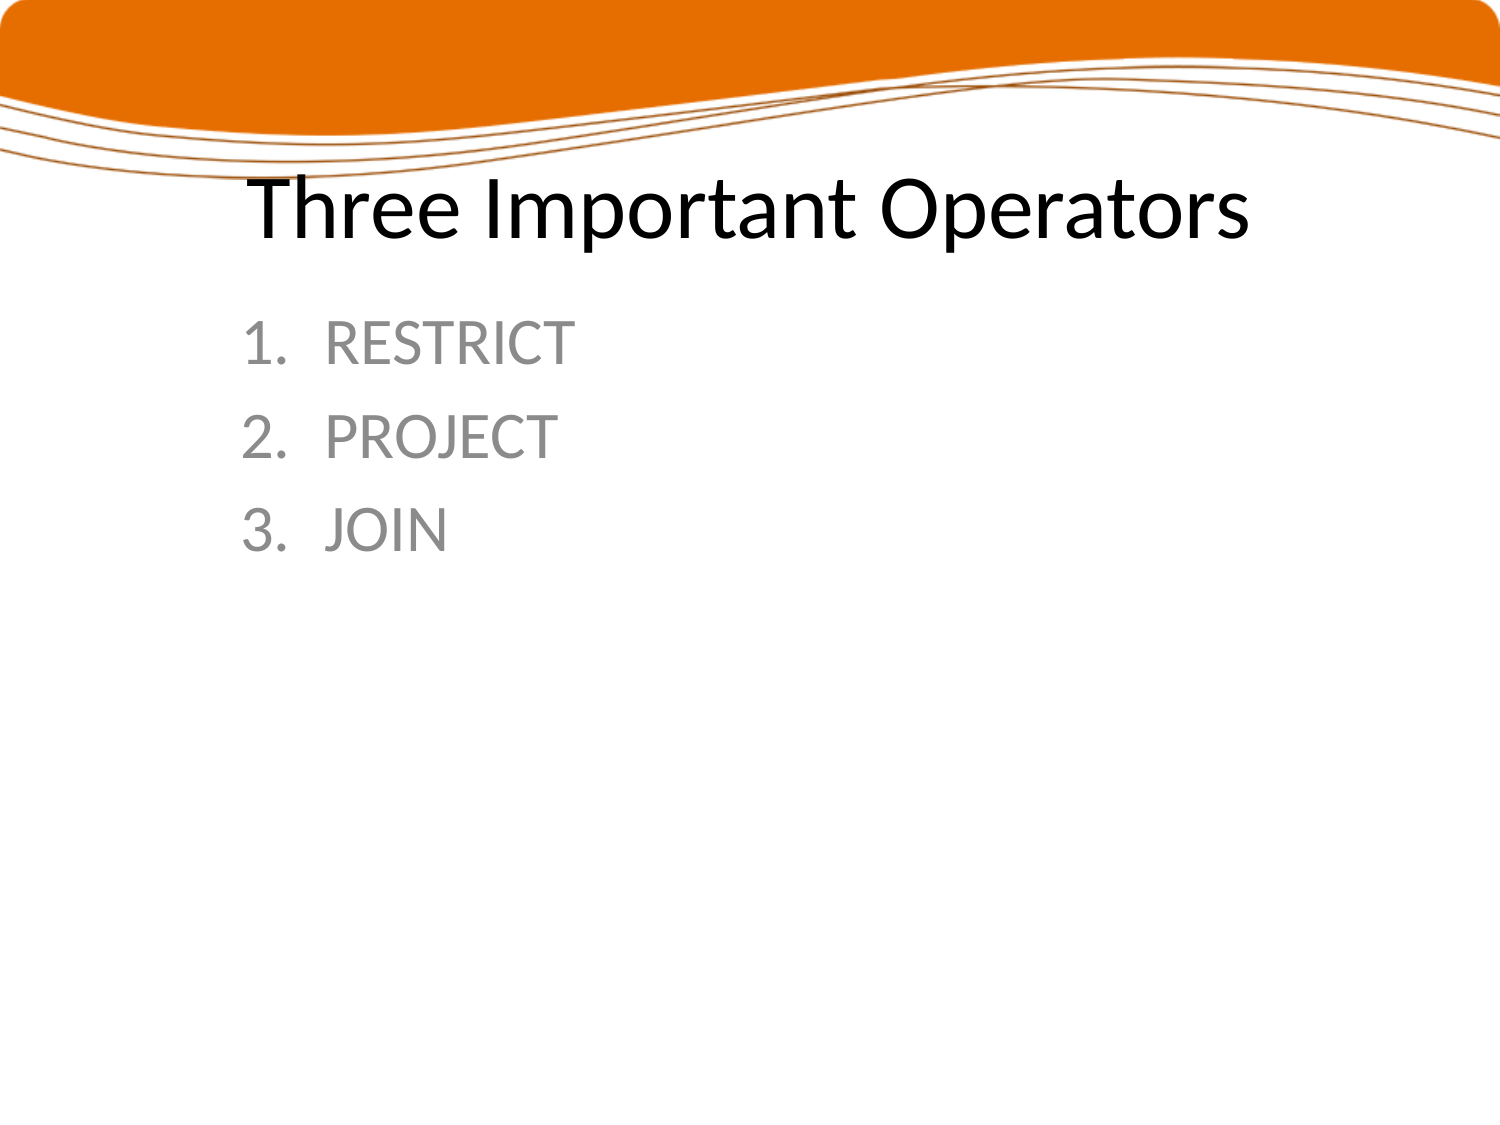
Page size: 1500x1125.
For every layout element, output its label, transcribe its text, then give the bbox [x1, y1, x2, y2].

picture [0, 0, 1500, 180]
text_box RESTRICT PROJECT JOIN [224, 290, 1275, 988]
text_box Three Important Operators [74, 125, 1425, 279]
